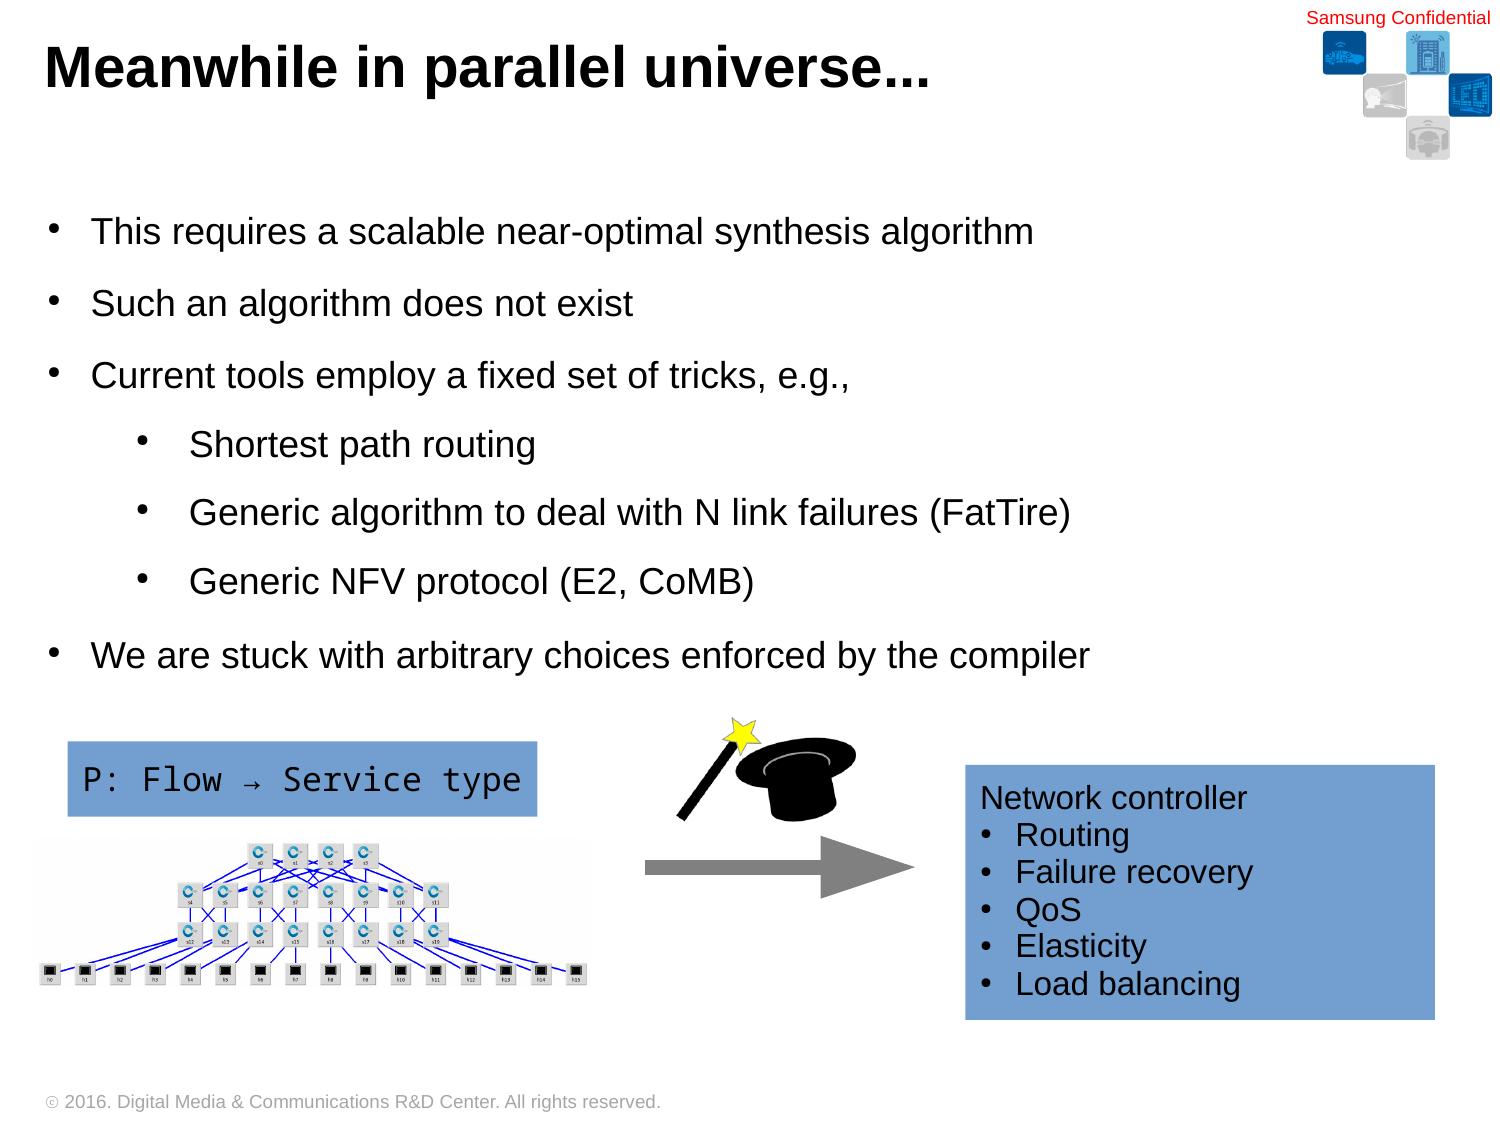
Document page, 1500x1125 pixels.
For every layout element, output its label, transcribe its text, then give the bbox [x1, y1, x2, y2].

title Meanwhile in parallel universe... [29, 20, 1380, 108]
picture [675, 717, 856, 823]
picture [1321, 30, 1493, 160]
picture [33, 837, 590, 988]
text_box P: Flow → Service type [67, 741, 538, 811]
text_box Network controller Routing Failure recovery QoS Elasticity Load balancing [965, 764, 1435, 1020]
list This requires a scalable near-optimal synthesis algorithm Such an algorithm does not exist Current tools employ a fixed set of tricks, e.g., Shortest path routing Generic algorithm to deal with N link failures (FatTire) Generic NFV protocol (E2, CoMB) We are stuck with arbitrary choices enforced by the compiler [47, 180, 1446, 751]
